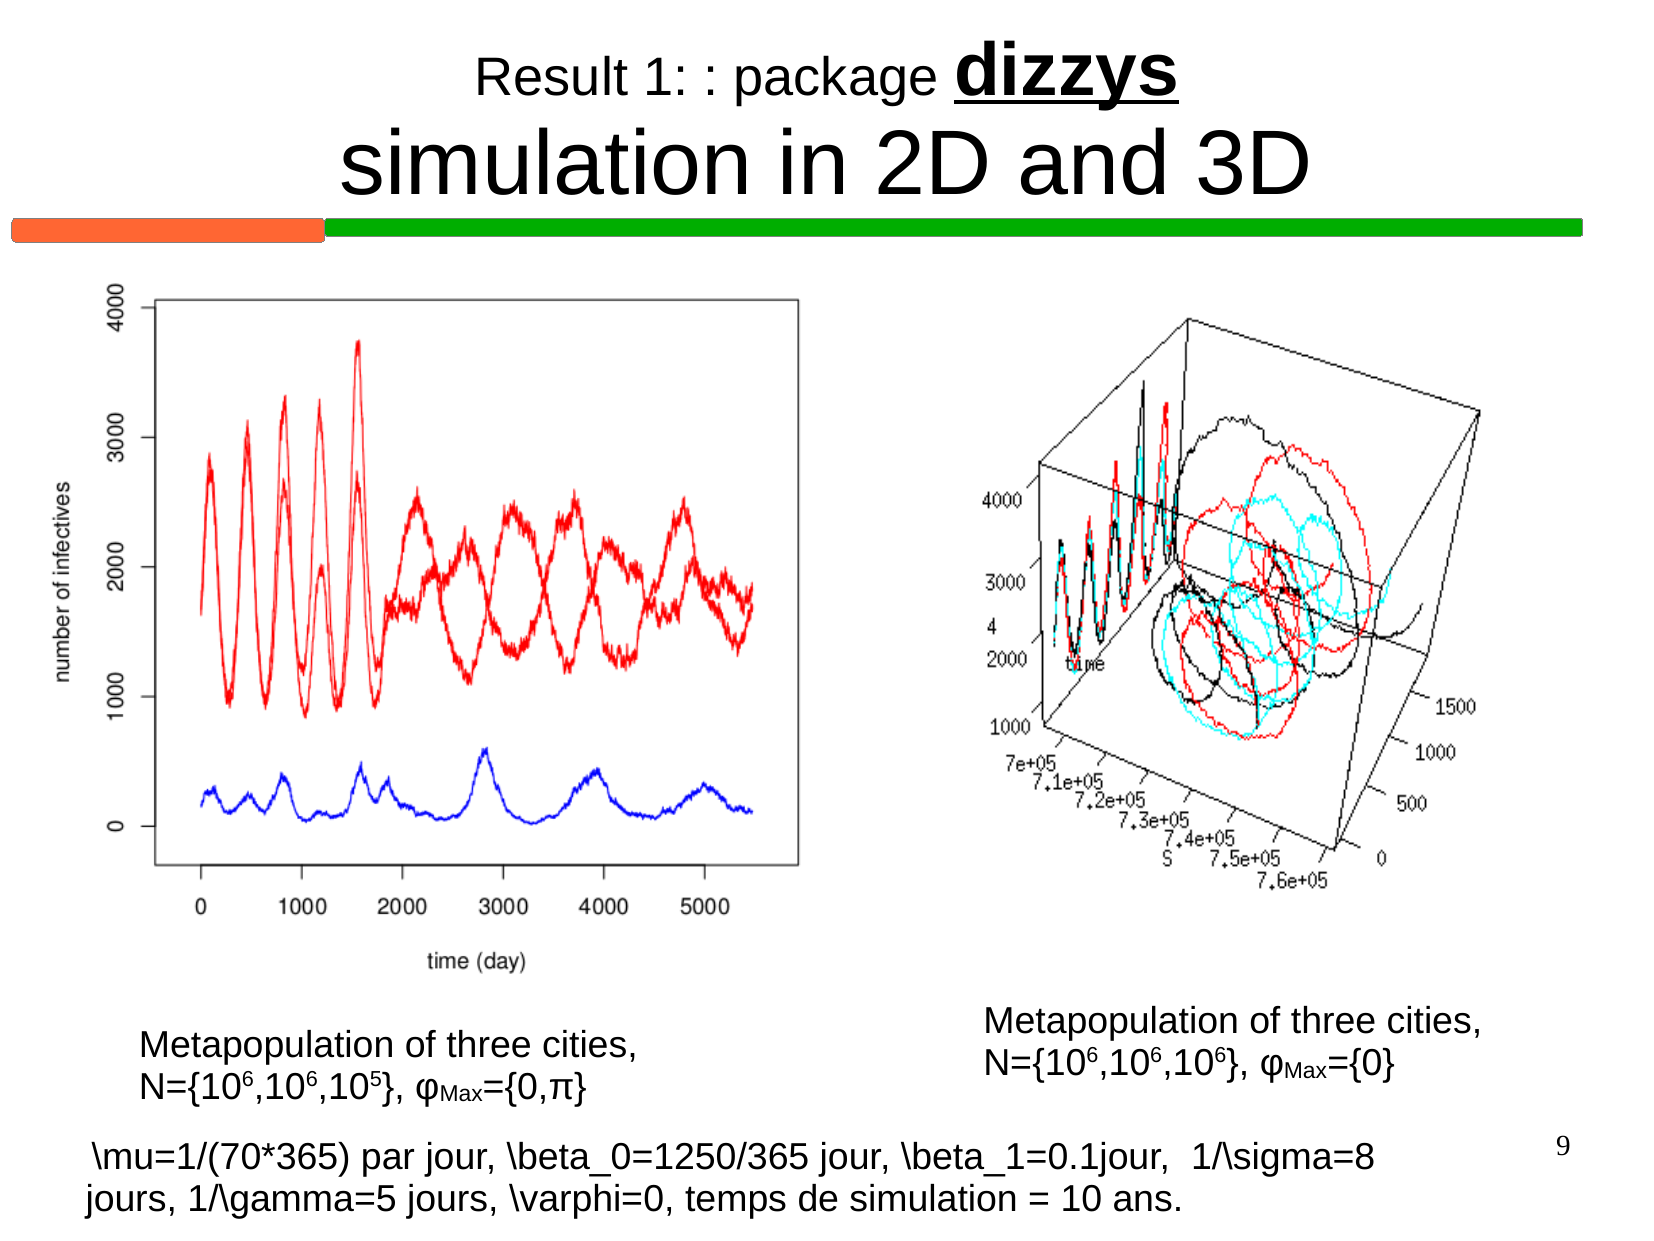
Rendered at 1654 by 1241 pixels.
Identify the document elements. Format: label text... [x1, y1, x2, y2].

title Result 1: : package dizzys simulation in 2D and 3D [82, 17, 1571, 220]
picture [902, 271, 1560, 928]
text_box [11, 218, 1583, 243]
picture [11, 259, 845, 993]
text_box Metapopulation of three cities, N={106,106,105}, φMax={0,π} [124, 1015, 751, 1128]
text_box Metapopulation of three cities, N={106,106,106}, φMax={0} [968, 992, 1595, 1111]
text_box \mu=1/(70*365) par jour, \beta_0=1250/365 jour, \beta_1=0.1jour, 1/\sigma=8 jours, 1/\gamma=5 jours, \varphi=0, temps de simulation = 10 ans. [70, 1128, 1489, 1229]
